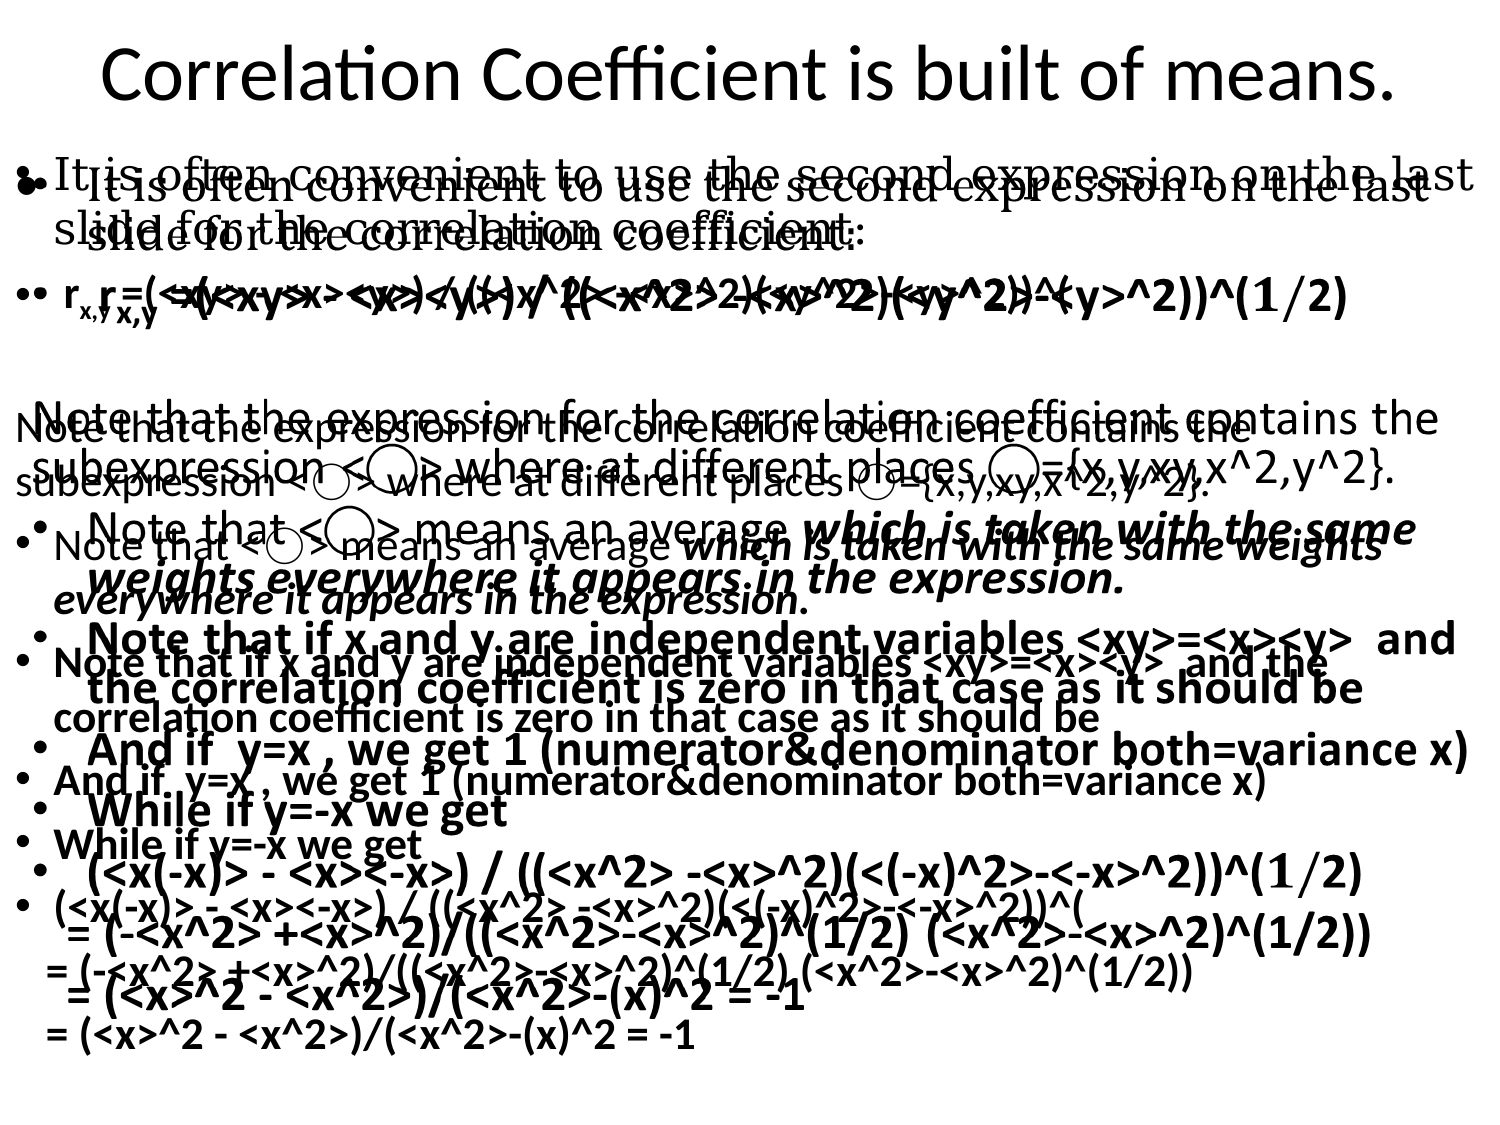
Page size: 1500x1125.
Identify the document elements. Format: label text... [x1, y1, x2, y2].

list [0, 137, 1499, 1088]
title Correlation Coefficient is built of means. [0, 12, 1500, 125]
